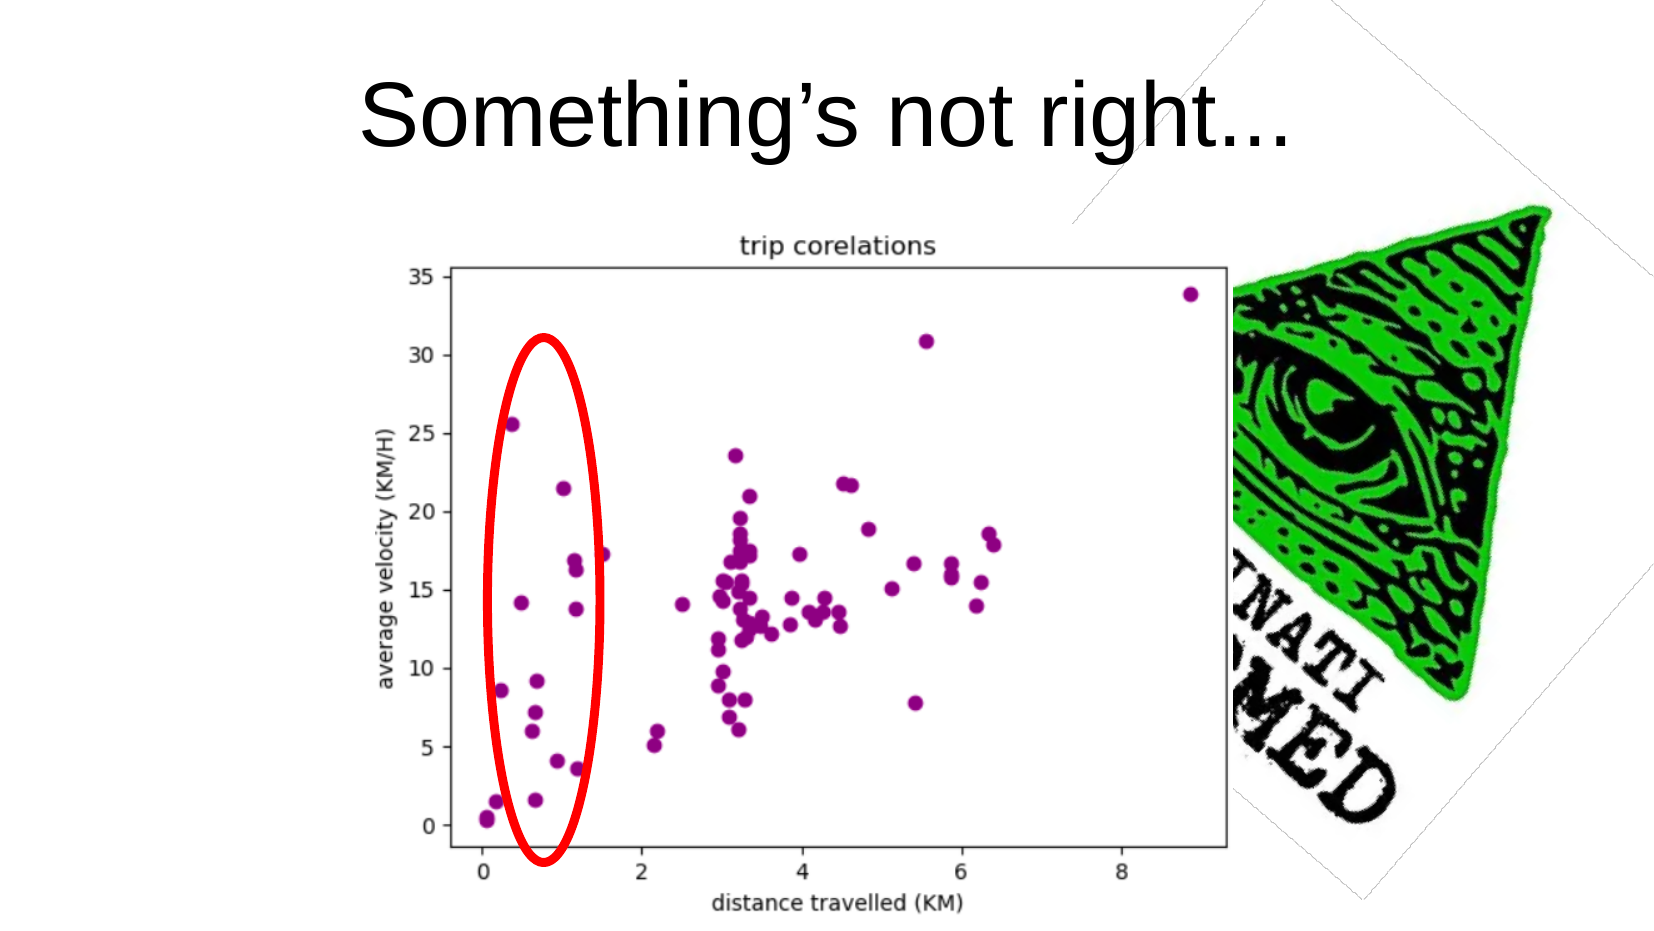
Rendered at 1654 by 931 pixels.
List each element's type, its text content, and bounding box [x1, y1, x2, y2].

text_box [487, 337, 601, 863]
picture [1233, 0, 1375, 37]
title Something’s not right... [82, 37, 1571, 193]
picture [375, 193, 1654, 922]
